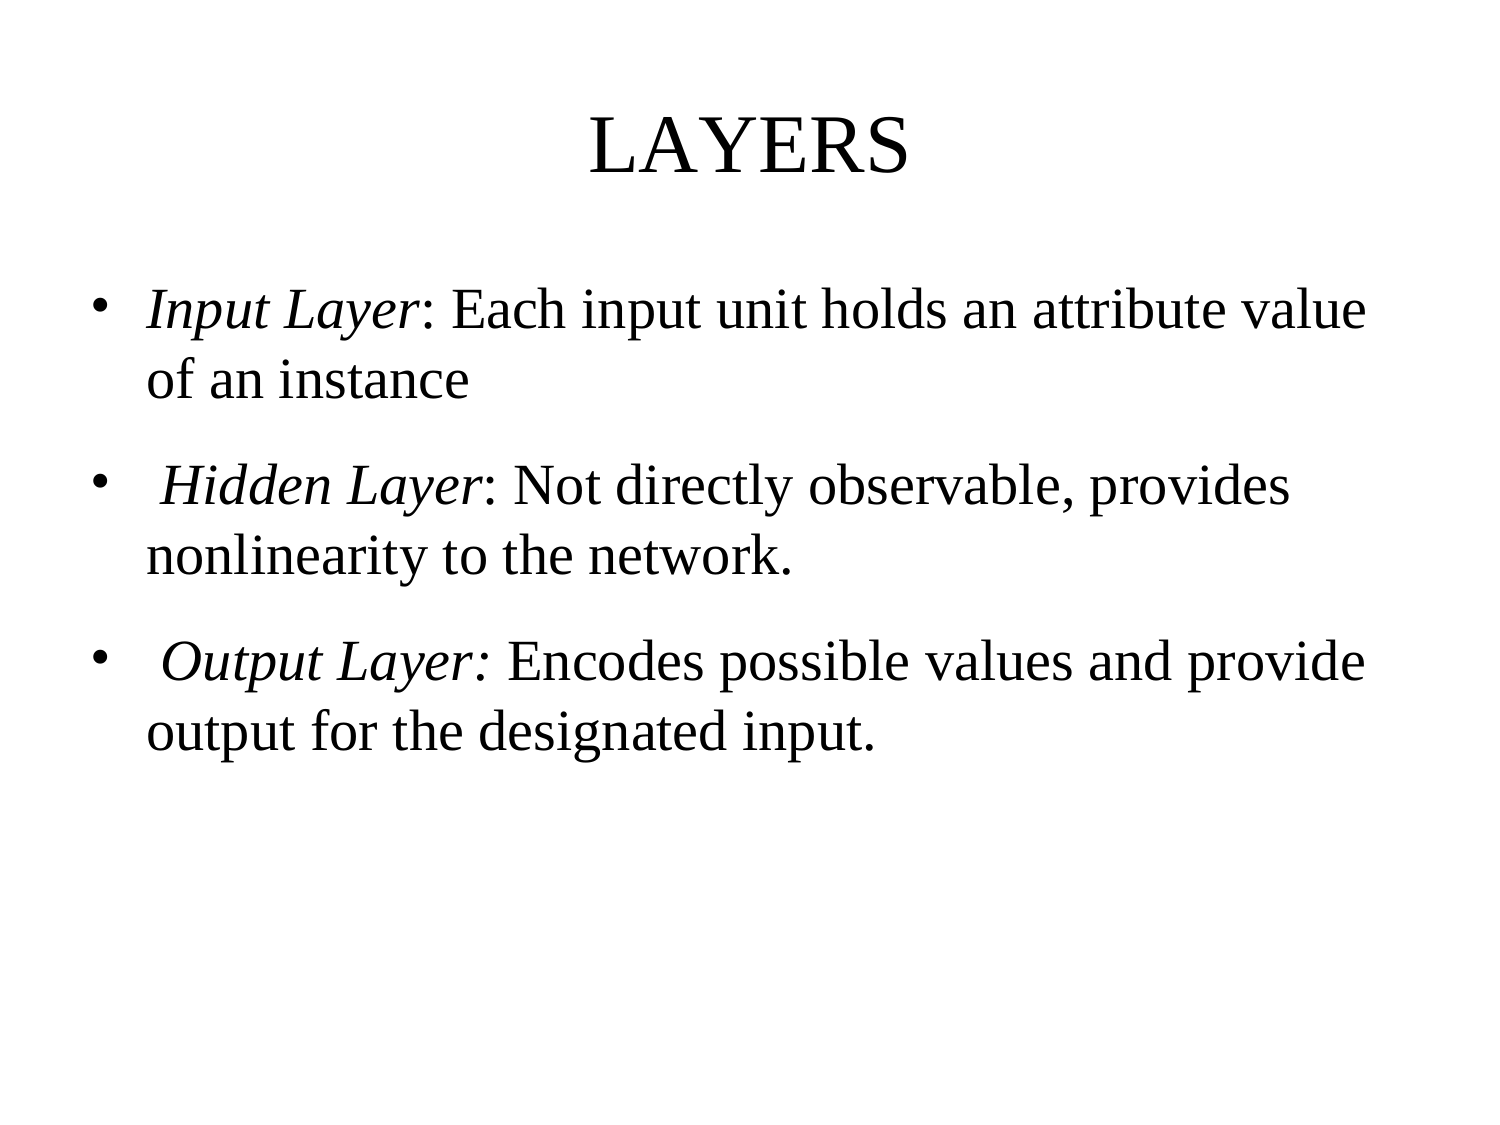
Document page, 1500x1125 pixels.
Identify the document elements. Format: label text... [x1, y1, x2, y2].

list Input Layer: Each input unit holds an attribute value of an instance Hidden Layer: Not directly observable, provides nonlinearity to the network. Output Layer: Encodes possible values and provide output for the designated input. [75, 262, 1426, 1005]
title LAYERS [75, 45, 1426, 233]
